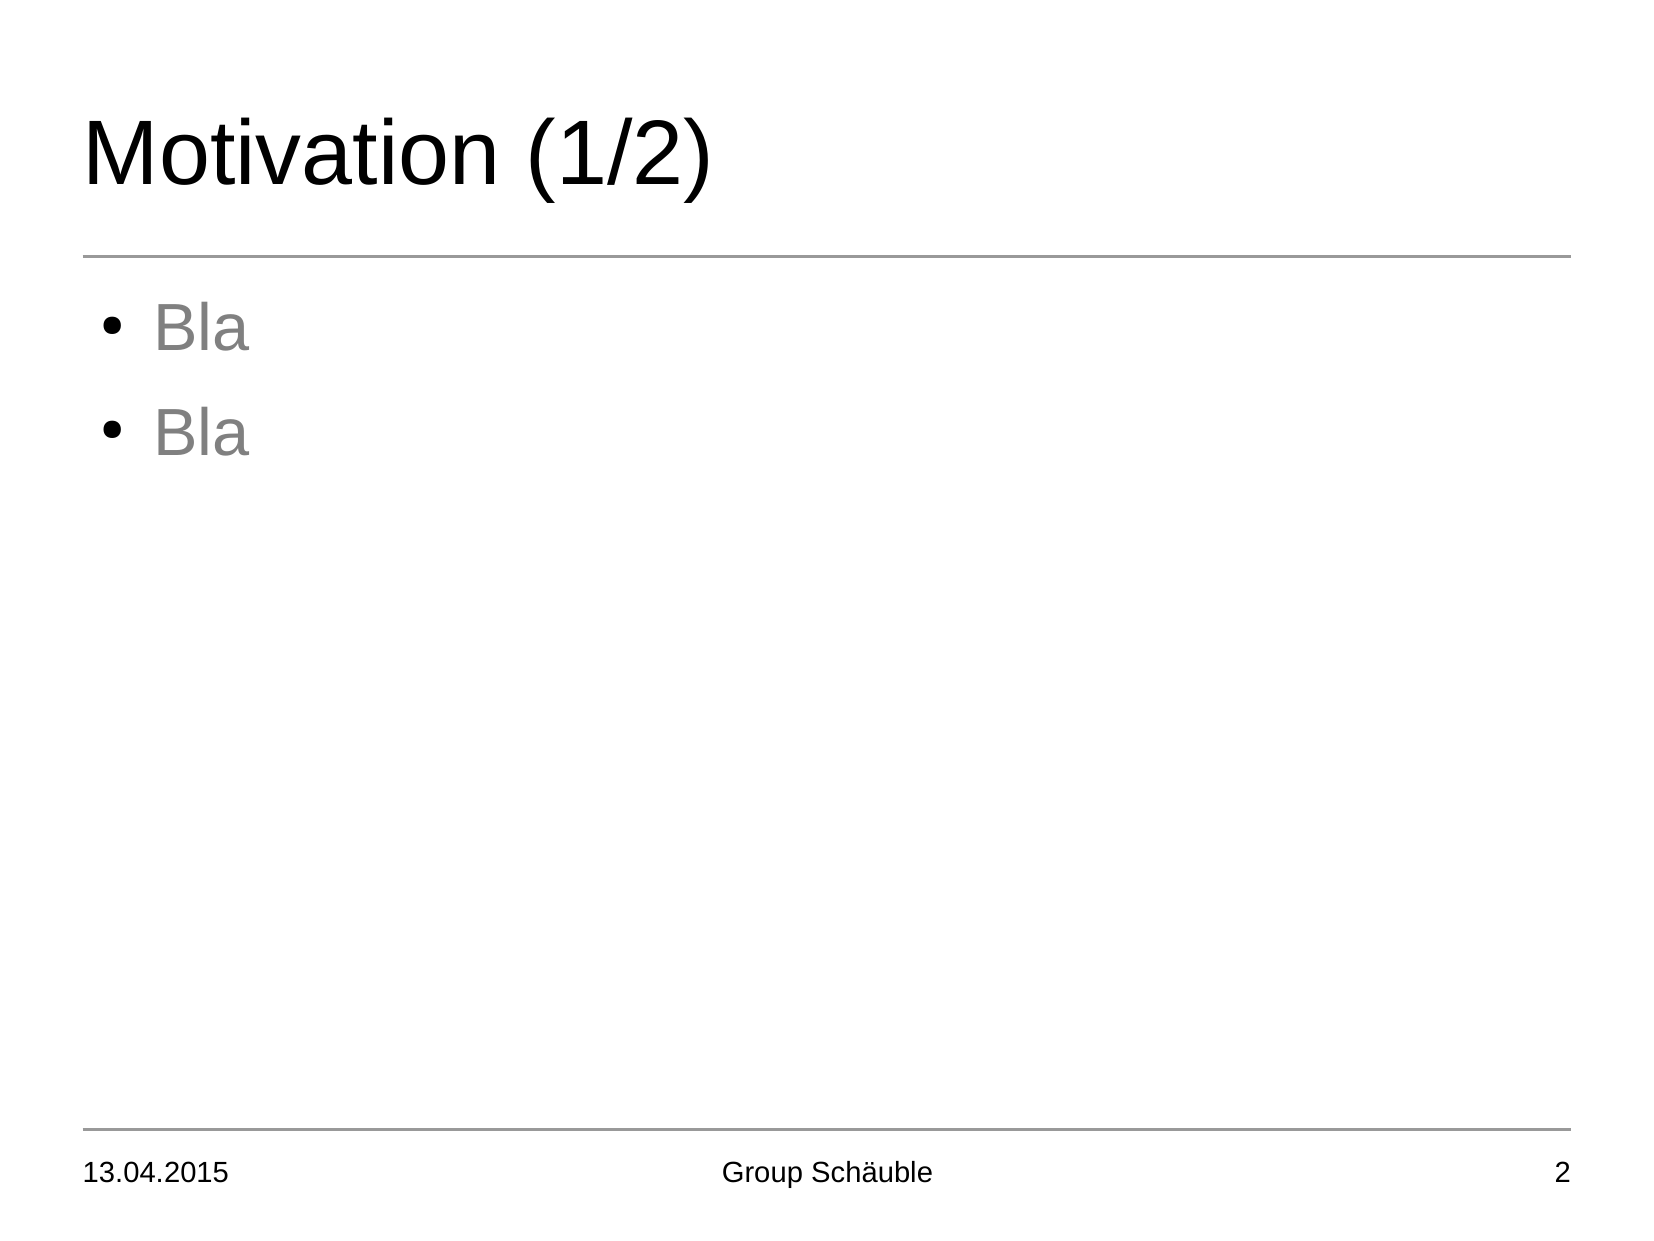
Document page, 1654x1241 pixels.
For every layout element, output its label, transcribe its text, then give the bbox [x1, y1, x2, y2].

title Motivation (1/2) [82, 49, 1571, 257]
list Bla Bla [82, 290, 1571, 1010]
